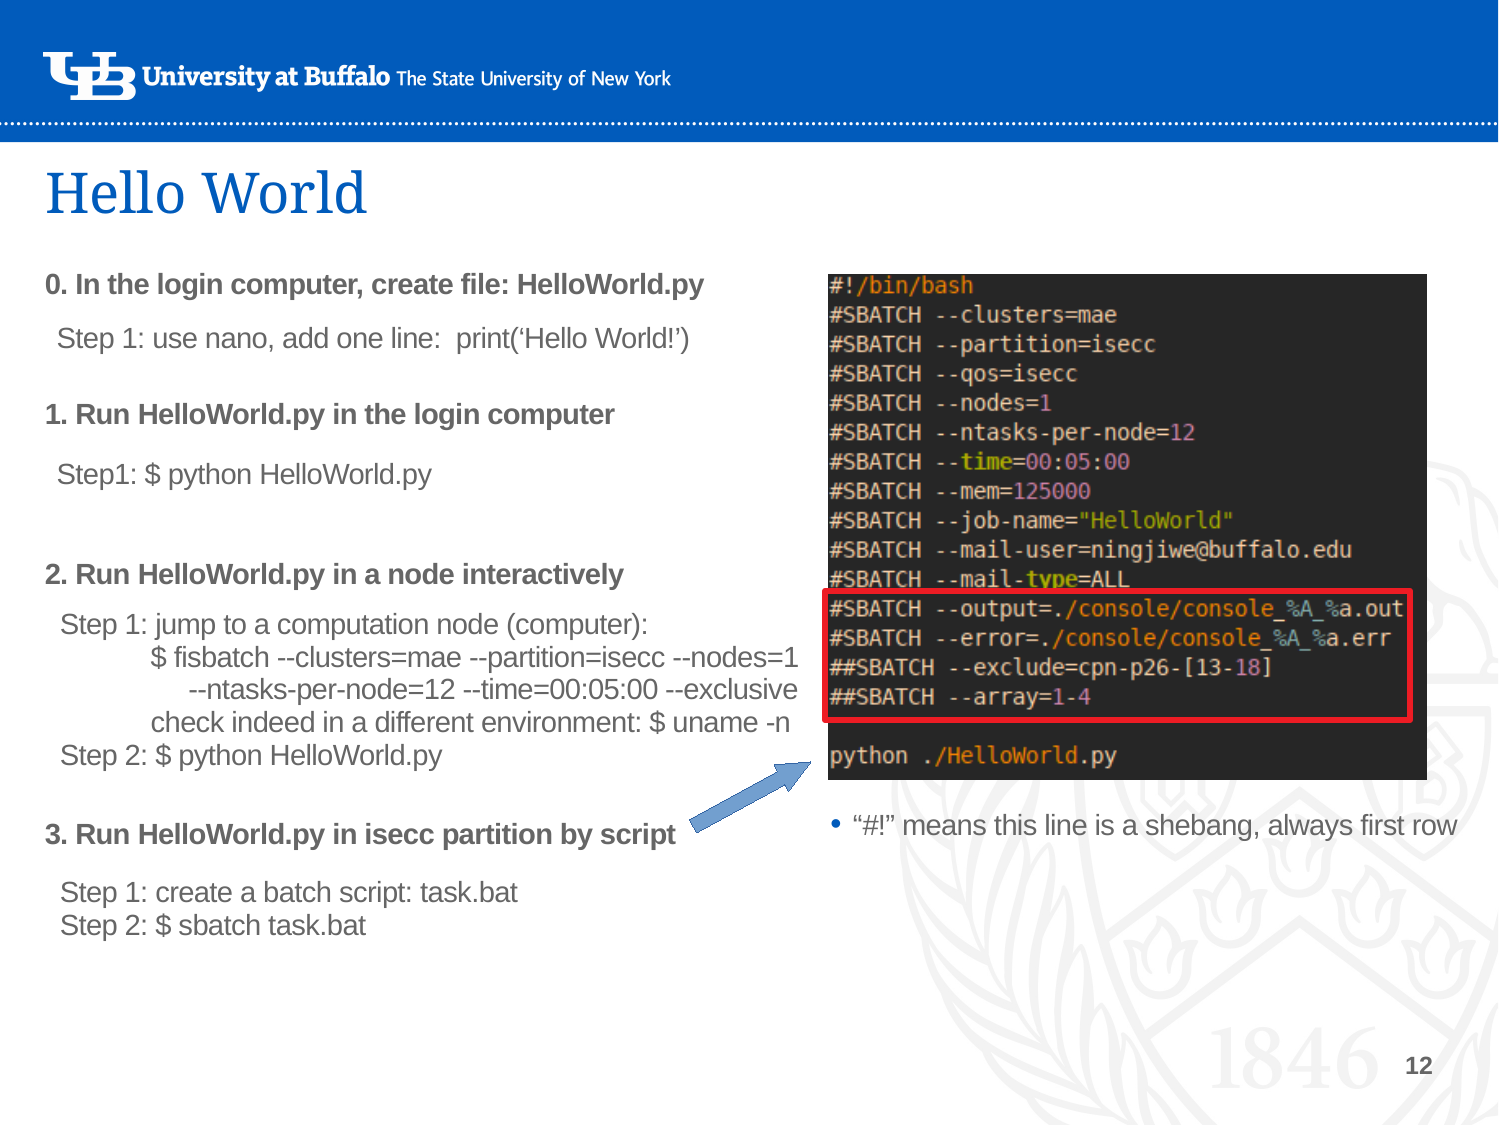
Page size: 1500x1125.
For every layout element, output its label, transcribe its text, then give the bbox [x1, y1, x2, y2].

text_box 0. In the login computer, create file: HelloWorld.py [30, 260, 766, 342]
text_box [689, 761, 811, 833]
list “#!” means this line is a shebang, always first row [800, 810, 1489, 1036]
title Hello World [30, 153, 1387, 233]
text_box Step 1: use nano, add one line: print(‘Hello World!’) [41, 314, 828, 376]
text_box 3. Run HelloWorld.py in isecc partition by script [30, 810, 716, 870]
picture [0, 0, 1499, 1125]
text_box [825, 590, 1411, 721]
text_box Step1: $ python HelloWorld.py [41, 450, 828, 511]
text_box 2. Run HelloWorld.py in a node interactively [30, 550, 716, 611]
text_box 1. Run HelloWorld.py in the login computer [30, 390, 716, 471]
text_box Step 1: jump to a computation node (computer): $ fisbatch --clusters=mae --partition=isecc --nodes=1 --ntasks-per-node=12 --time=00:05:00 --exclusive check indeed in a different environment: $ uname -n Step 2: $ python HelloWorld.py [45, 600, 826, 780]
text_box Step 1: create a batch script: task.bat Step 2: $ sbatch task.bat [45, 869, 556, 950]
